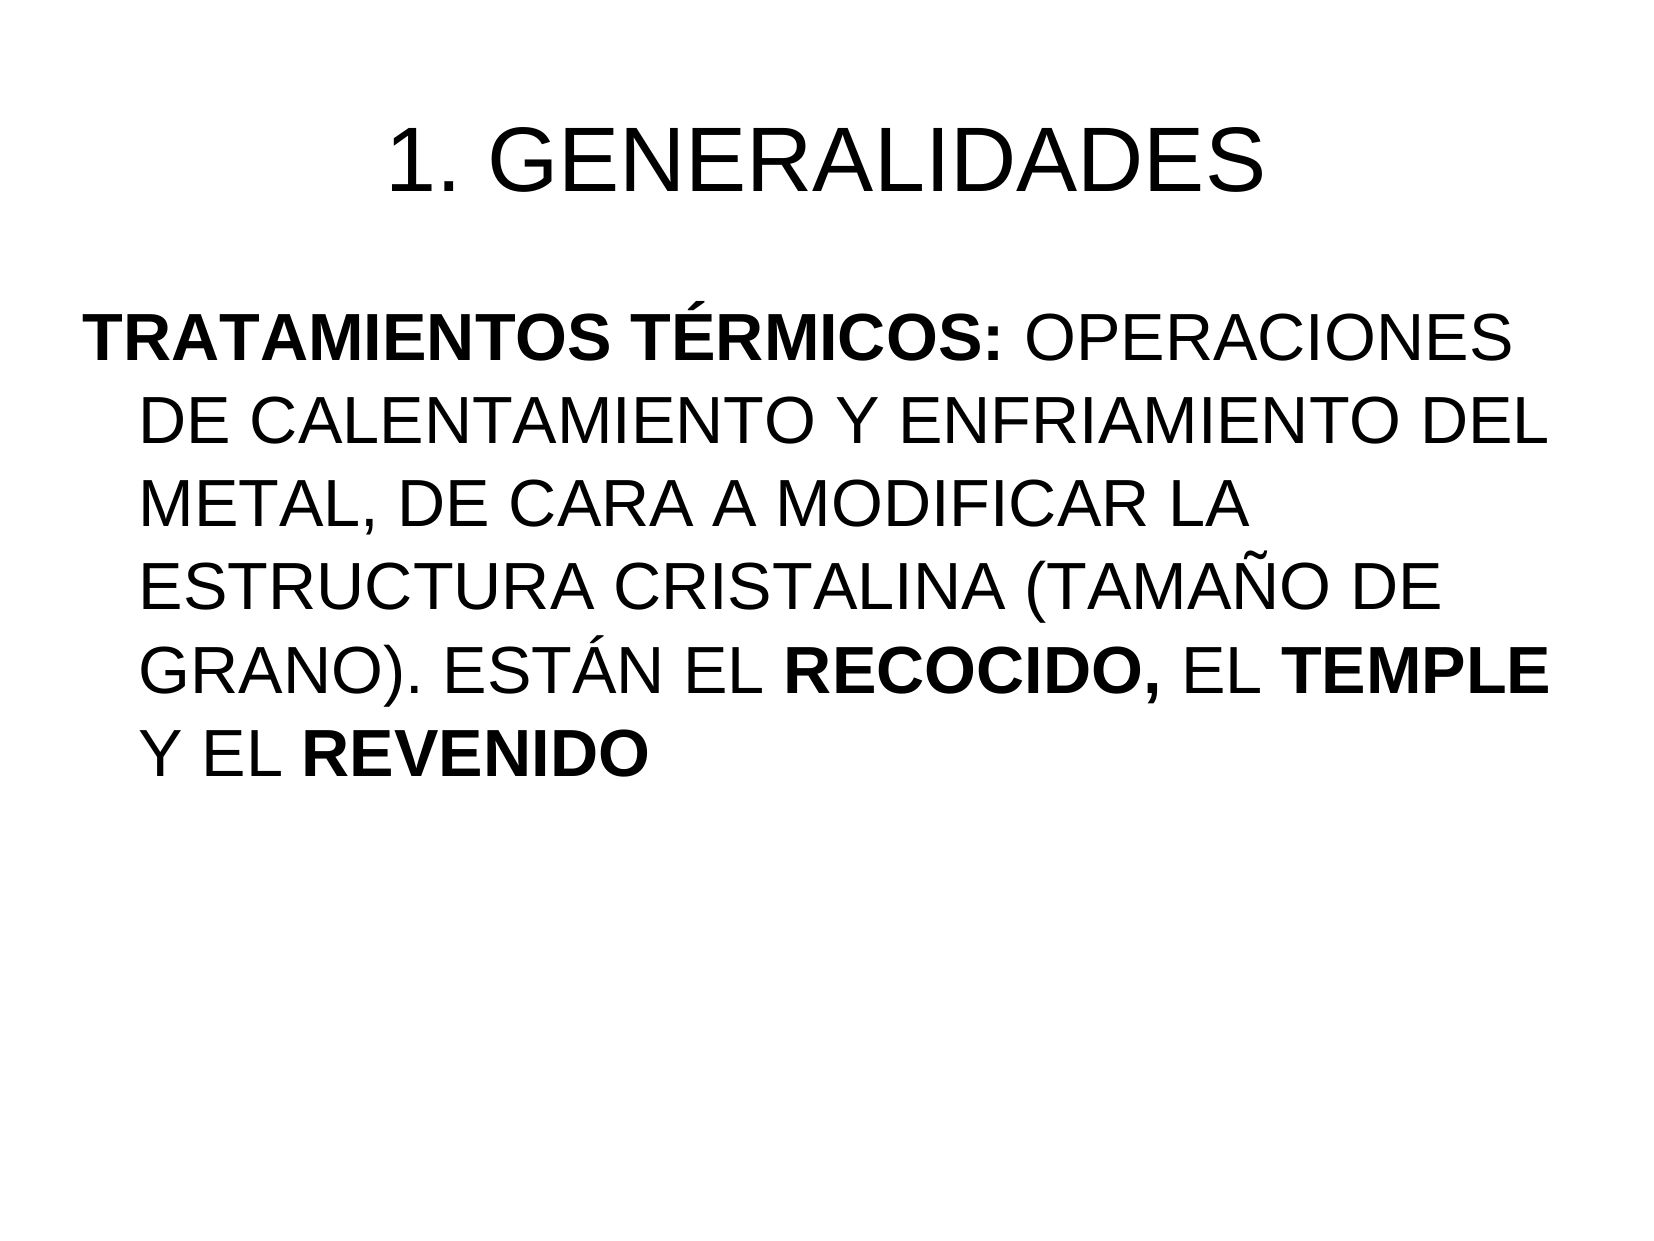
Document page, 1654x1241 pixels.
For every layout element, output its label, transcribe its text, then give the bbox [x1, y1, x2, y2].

list TRATAMIENTOS TÉRMICOS: OPERACIONES DE CALENTAMIENTO Y ENFRIAMIENTO DEL METAL, DE CARA A MODIFICAR LA ESTRUCTURA CRISTALINA (TAMAÑO DE GRANO). ESTÁN EL RECOCIDO, EL TEMPLE Y EL REVENIDO [82, 290, 1571, 1109]
title 1. GENERALIDADES [82, 56, 1571, 249]
